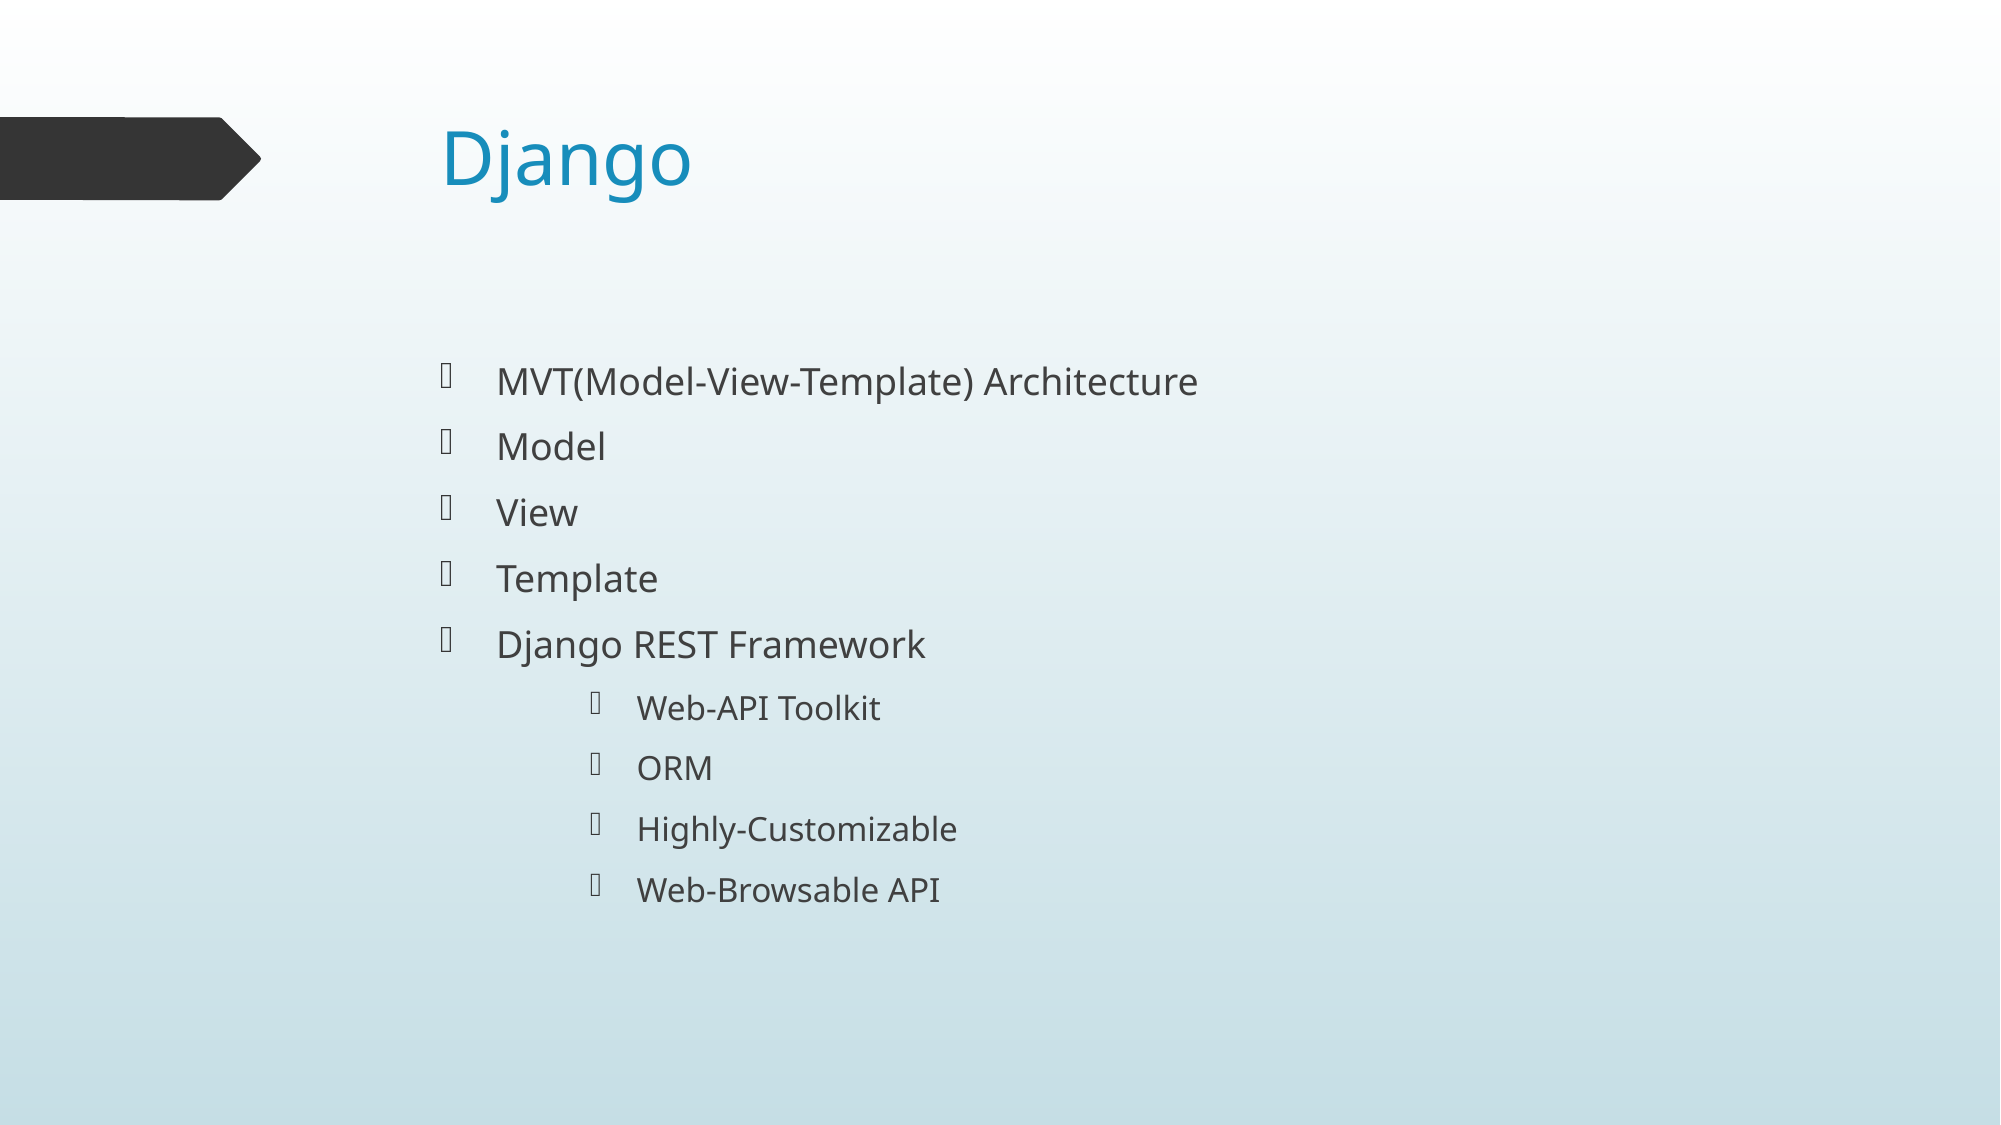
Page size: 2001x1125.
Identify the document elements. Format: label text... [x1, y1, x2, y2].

title Django [425, 102, 1888, 313]
list MVT(Model-View-Template) Architecture Model View Template Django REST Framework Web-API Toolkit ORM Highly-Customizable Web-Browsable API [424, 350, 1888, 970]
